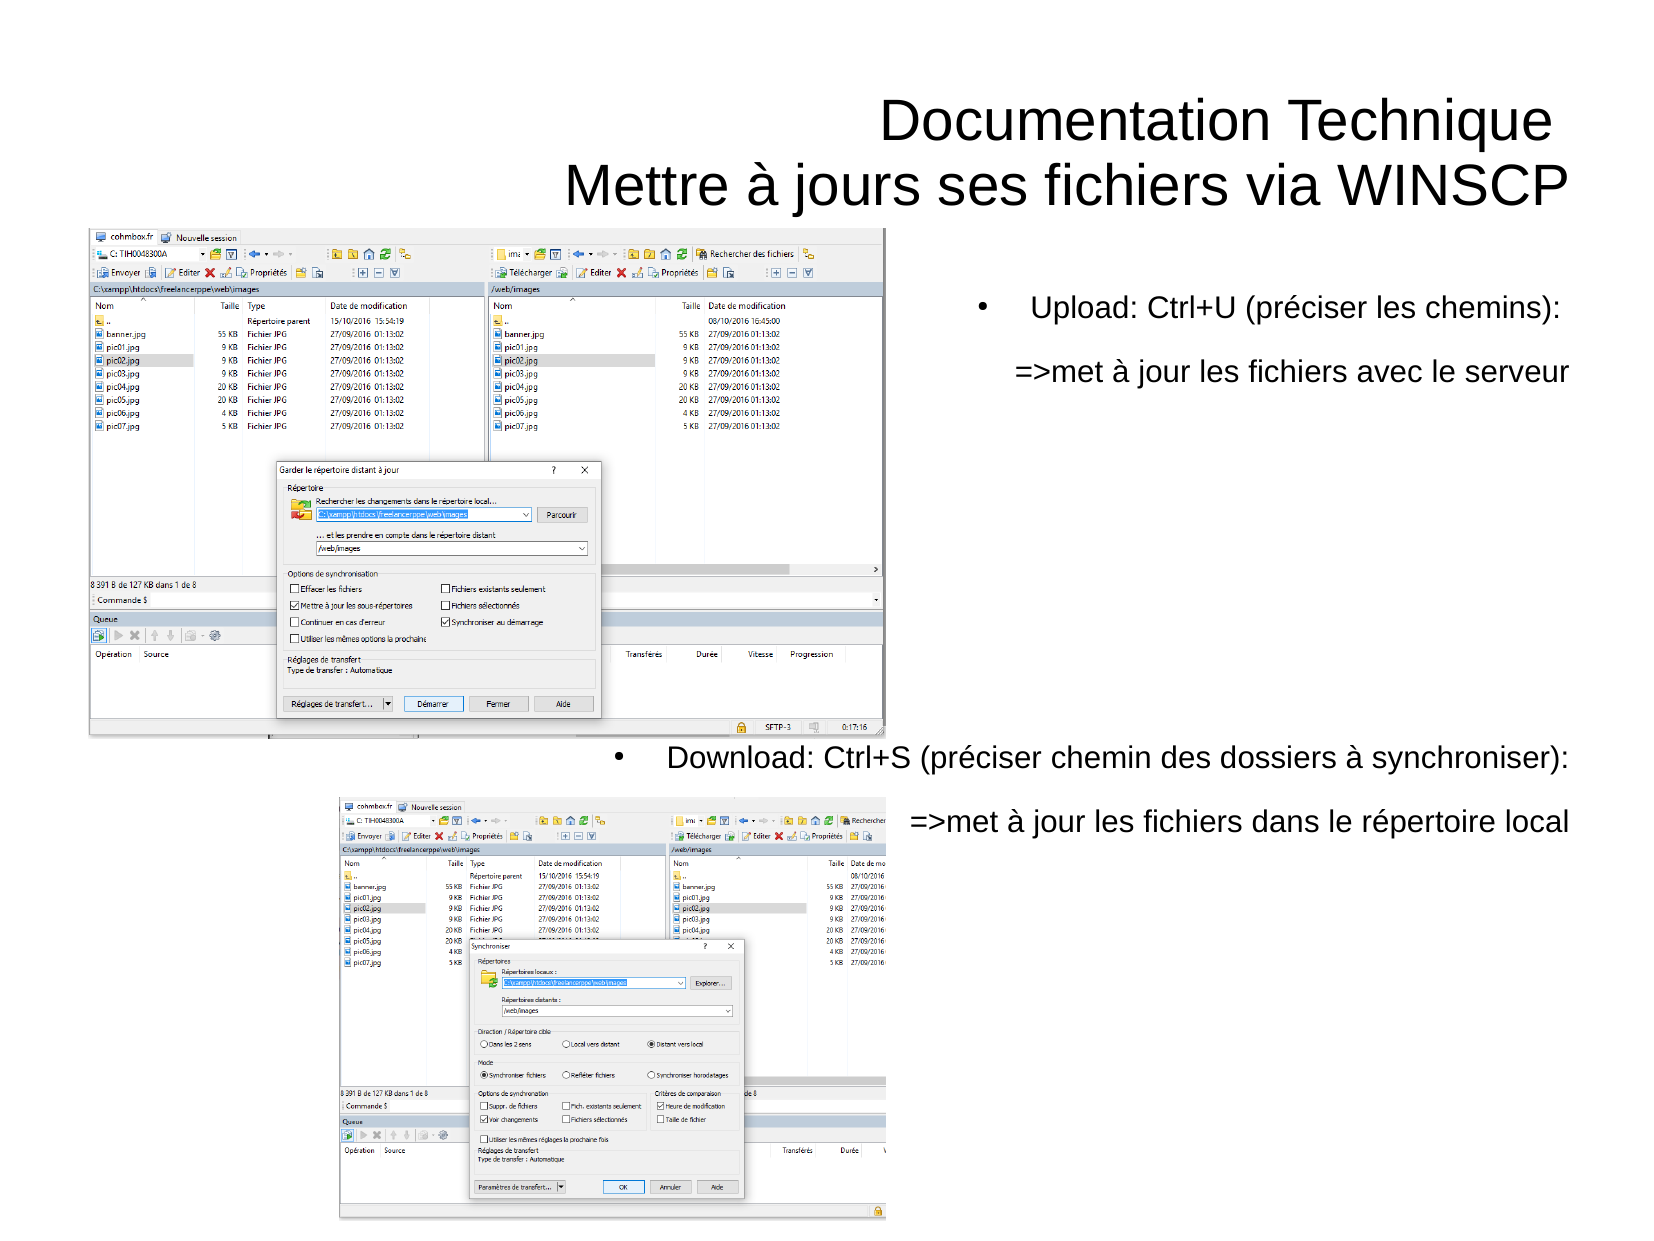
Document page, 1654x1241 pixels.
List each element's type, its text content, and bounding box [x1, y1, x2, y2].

picture [88, 228, 886, 739]
title Documentation Technique Mettre à jours ses fichiers via WINSCP [82, 49, 1571, 257]
picture [339, 797, 886, 1221]
list Upload: Ctrl+U (préciser les chemins): =>met à jour les fichiers avec le serveur Download: Ctrl+S (préciser chemin des dossiers à synchroniser): =>met à jour les fichiers dans le répertoire local [82, 290, 1571, 1109]
